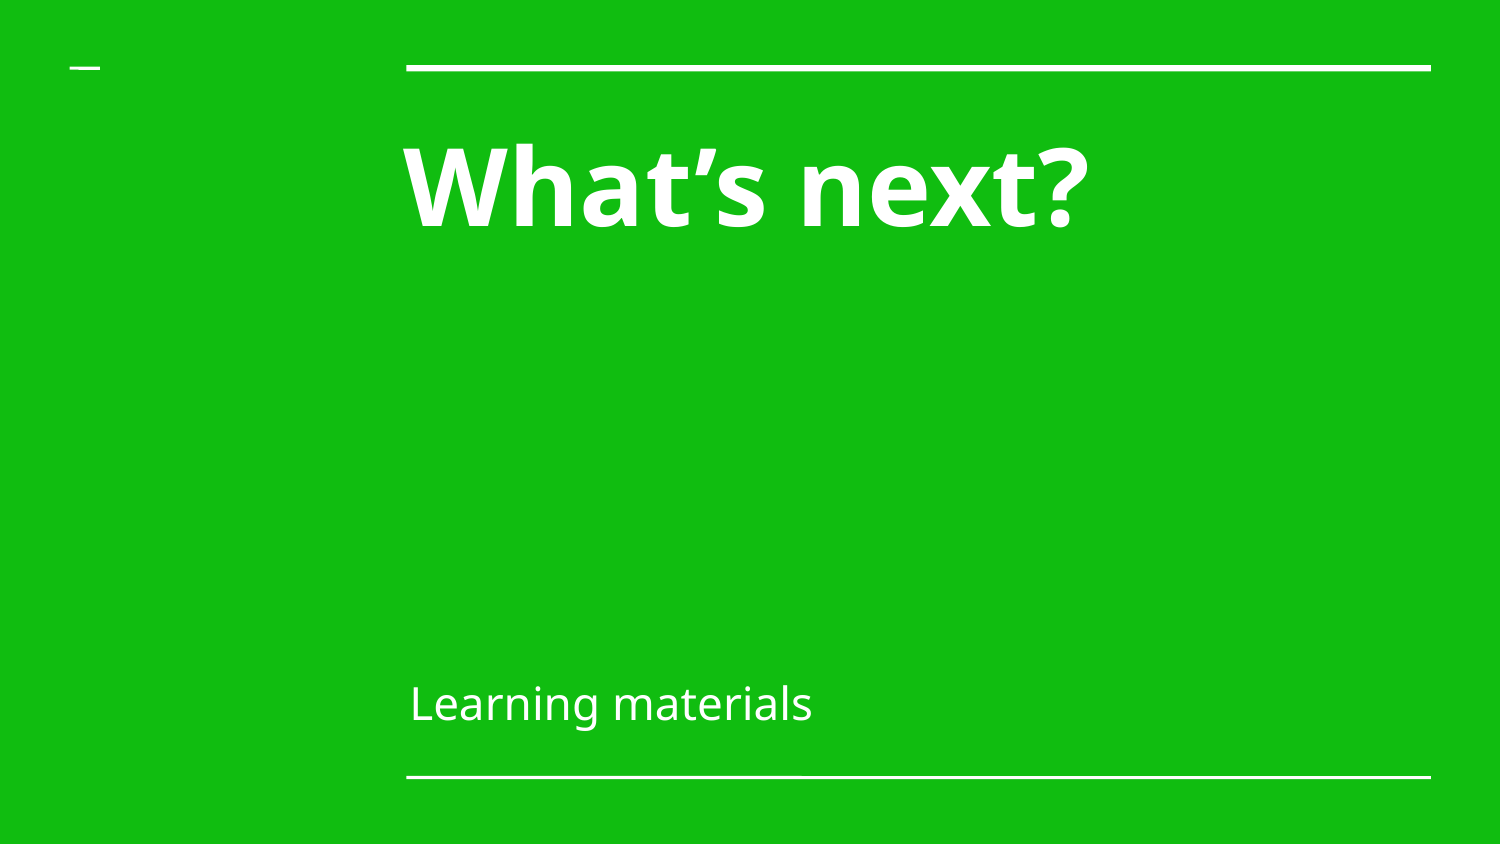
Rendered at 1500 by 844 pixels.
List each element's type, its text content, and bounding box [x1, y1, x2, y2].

text_box Learning materials [394, 627, 887, 777]
title What’s next? [389, 103, 1428, 287]
